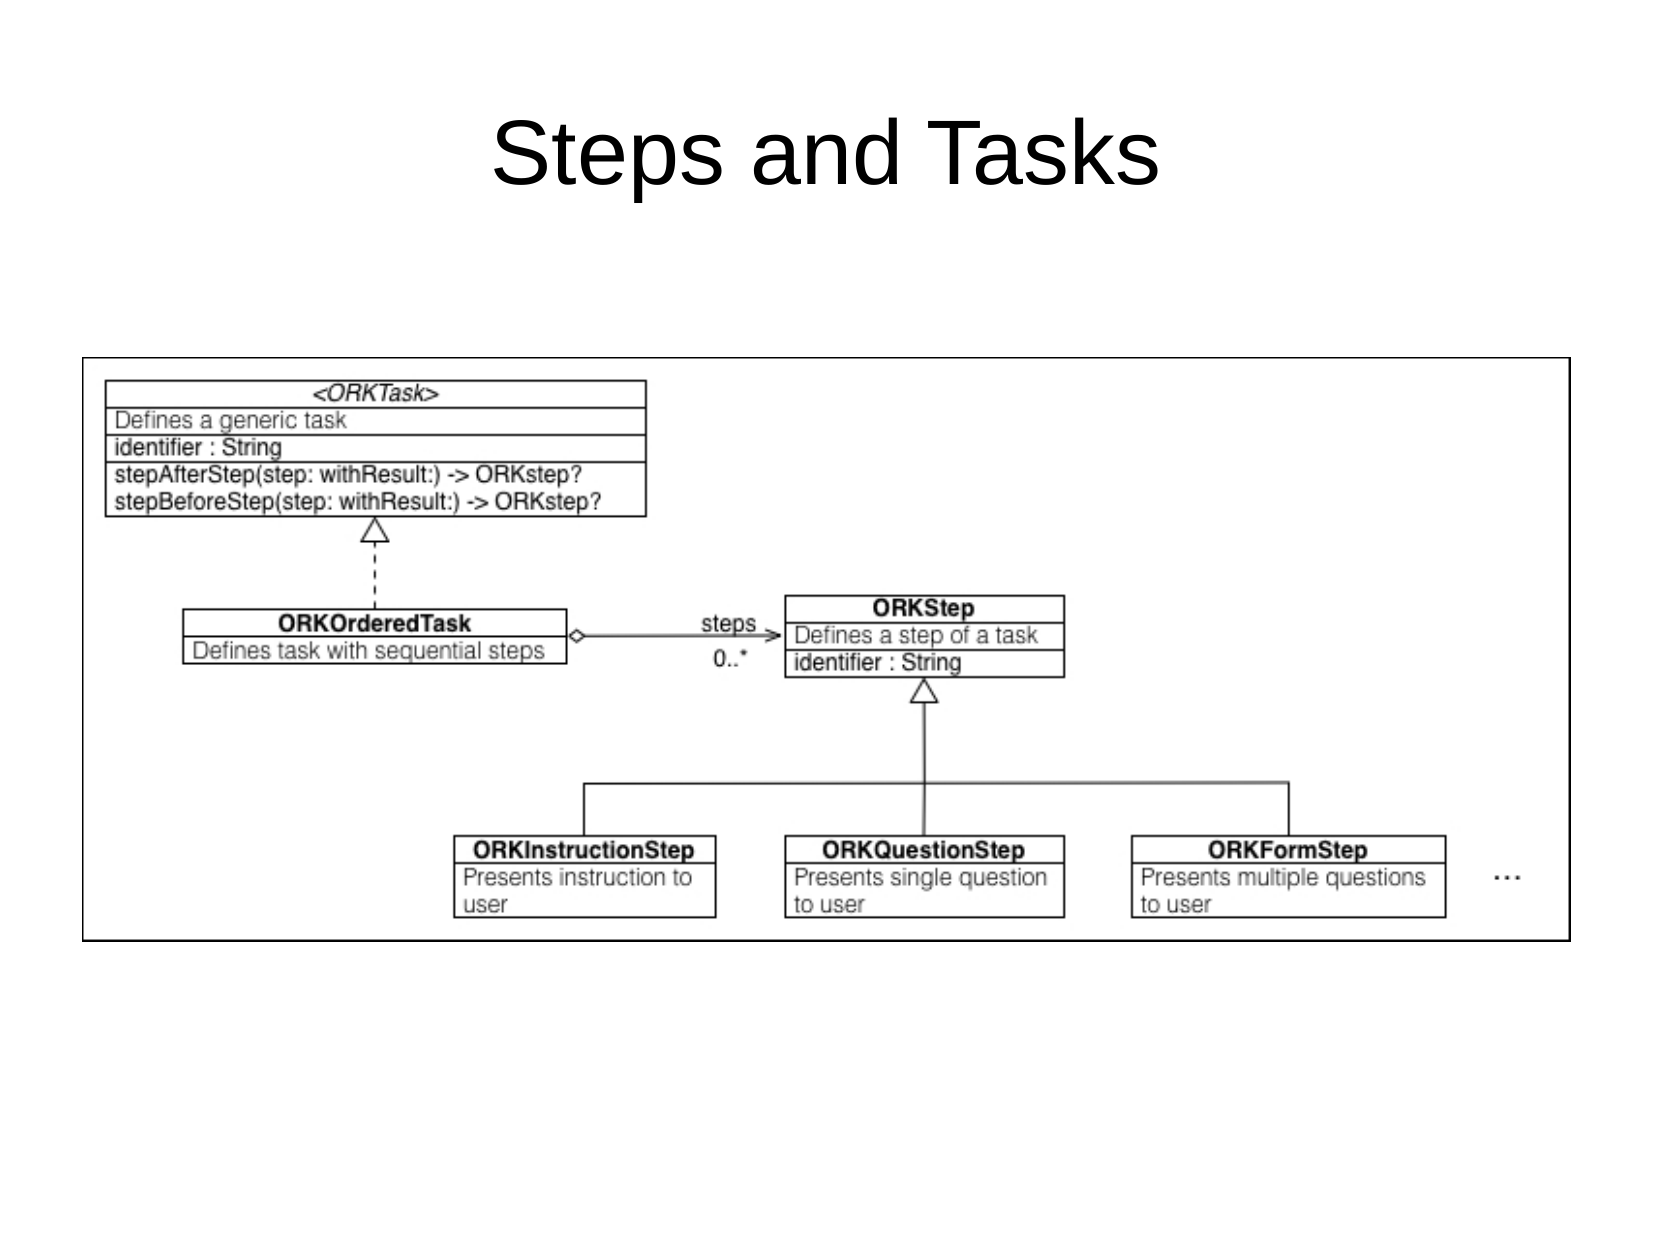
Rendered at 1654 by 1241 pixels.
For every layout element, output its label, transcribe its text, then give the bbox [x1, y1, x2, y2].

picture [82, 357, 1571, 942]
title Steps and Tasks [82, 49, 1571, 257]
